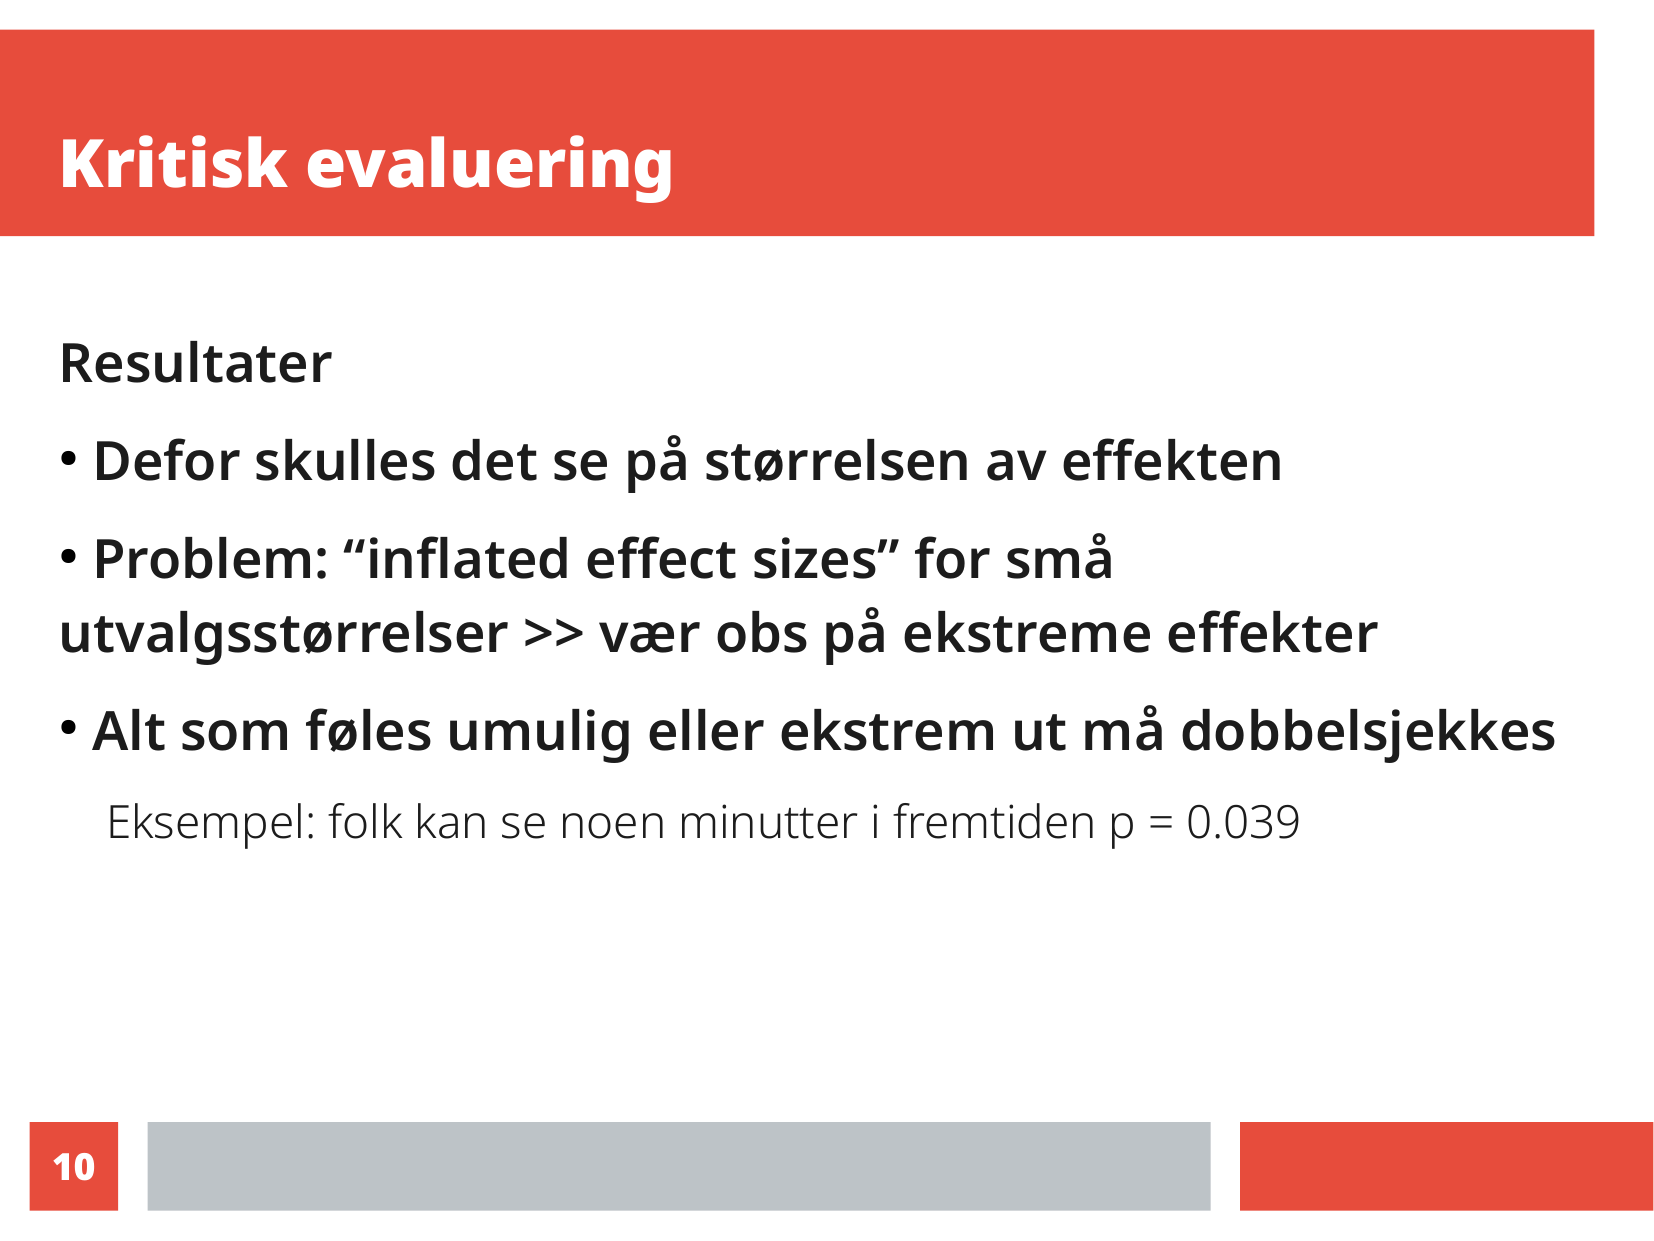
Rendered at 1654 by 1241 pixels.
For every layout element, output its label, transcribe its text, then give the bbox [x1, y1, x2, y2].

list Resultater Defor skulles det se på størrelsen av effekten Problem: “inflated effect sizes” for små utvalgsstørrelser >> vær obs på ekstreme effekter Alt som føles umulig eller ekstrem ut må dobbelsjekkes Eksempel: folk kan se noen minutter i fremtiden p = 0.039 [59, 324, 1565, 970]
title Kritisk evaluering [59, 59, 1595, 207]
